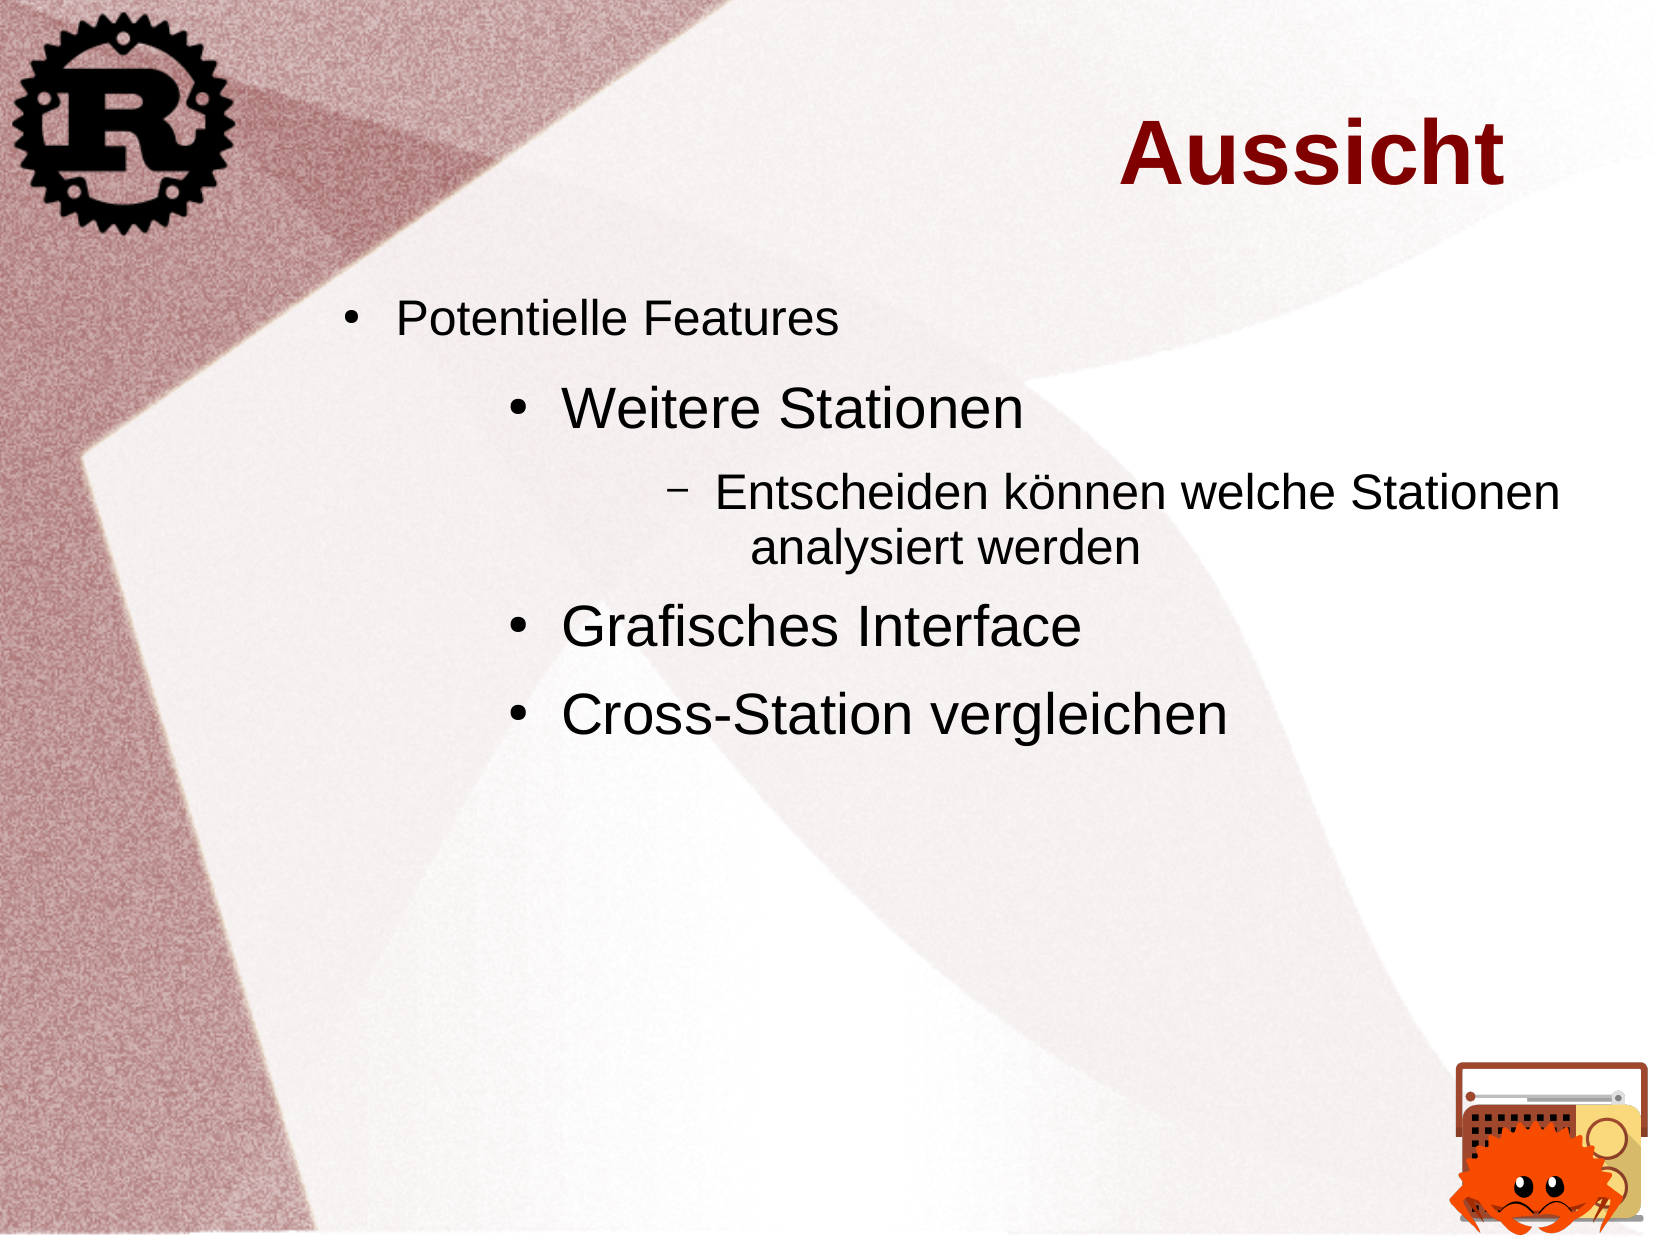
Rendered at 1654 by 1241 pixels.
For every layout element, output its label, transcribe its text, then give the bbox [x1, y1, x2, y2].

title Aussicht [596, 49, 1506, 257]
list Potentielle Features Weitere Stationen Entscheiden können welche Stationen analysiert werden Grafisches Interface Cross-Station vergleichen [324, 290, 1601, 916]
picture [0, 0, 1654, 1241]
